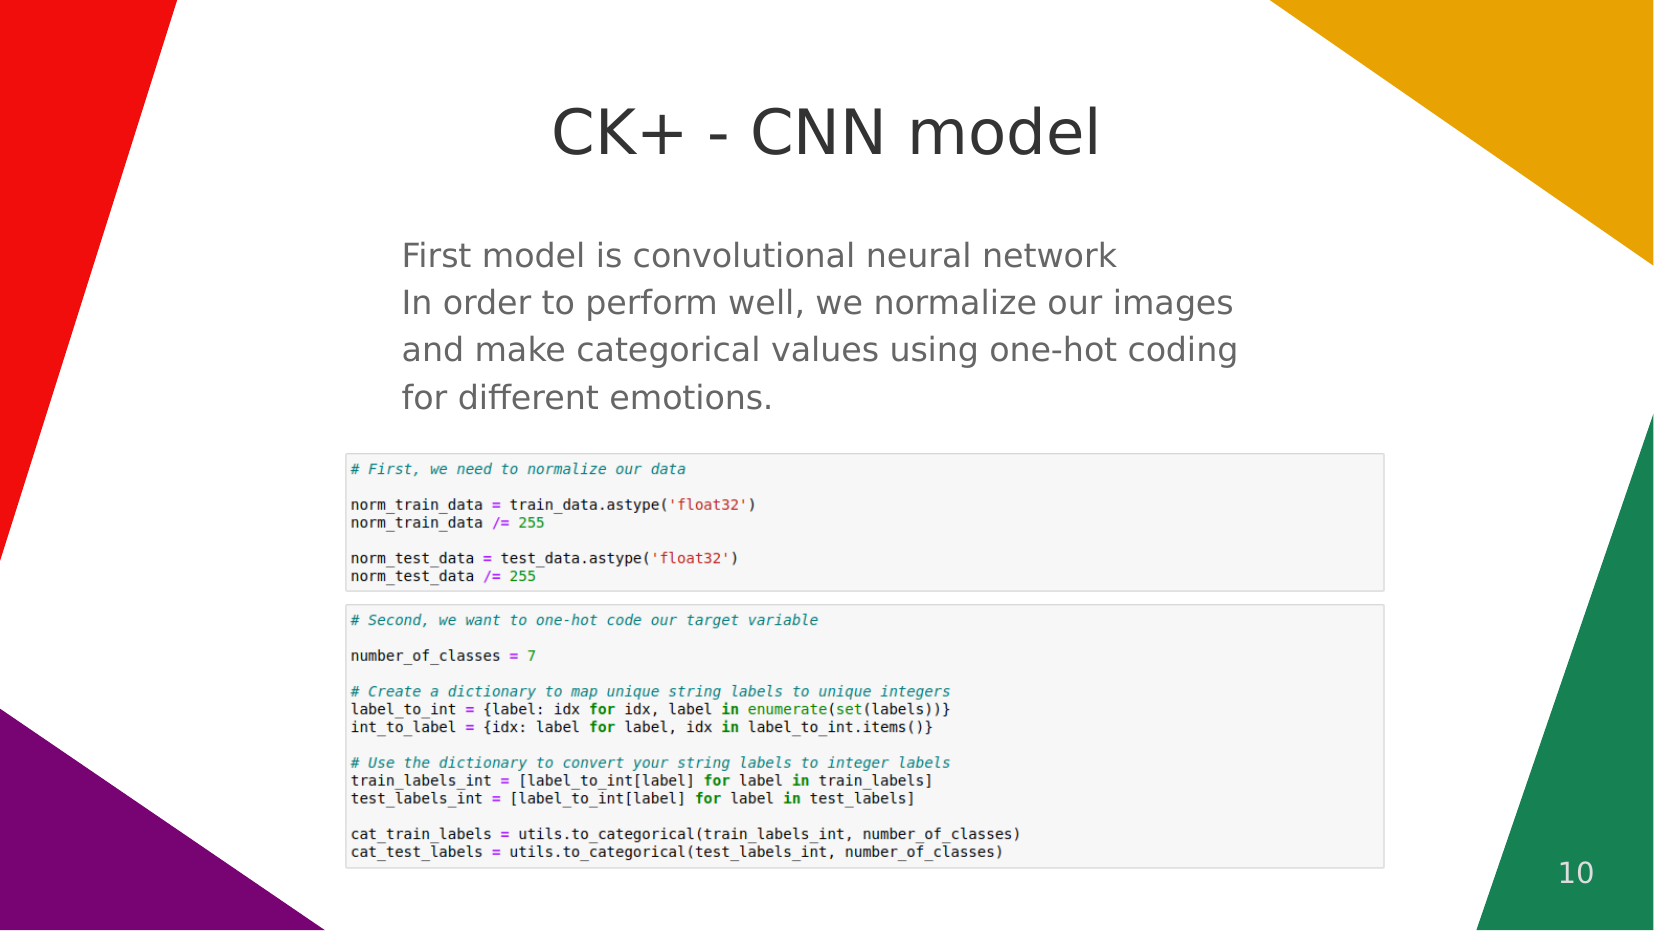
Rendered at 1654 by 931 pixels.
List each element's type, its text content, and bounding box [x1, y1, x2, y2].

title CK+ - CNN model [118, 59, 1536, 207]
list First model is convolutional neural network In order to perform well, we normalize our images and make categorical values using one-hot coding for different emotions. [118, 236, 1536, 827]
picture [337, 449, 1394, 879]
